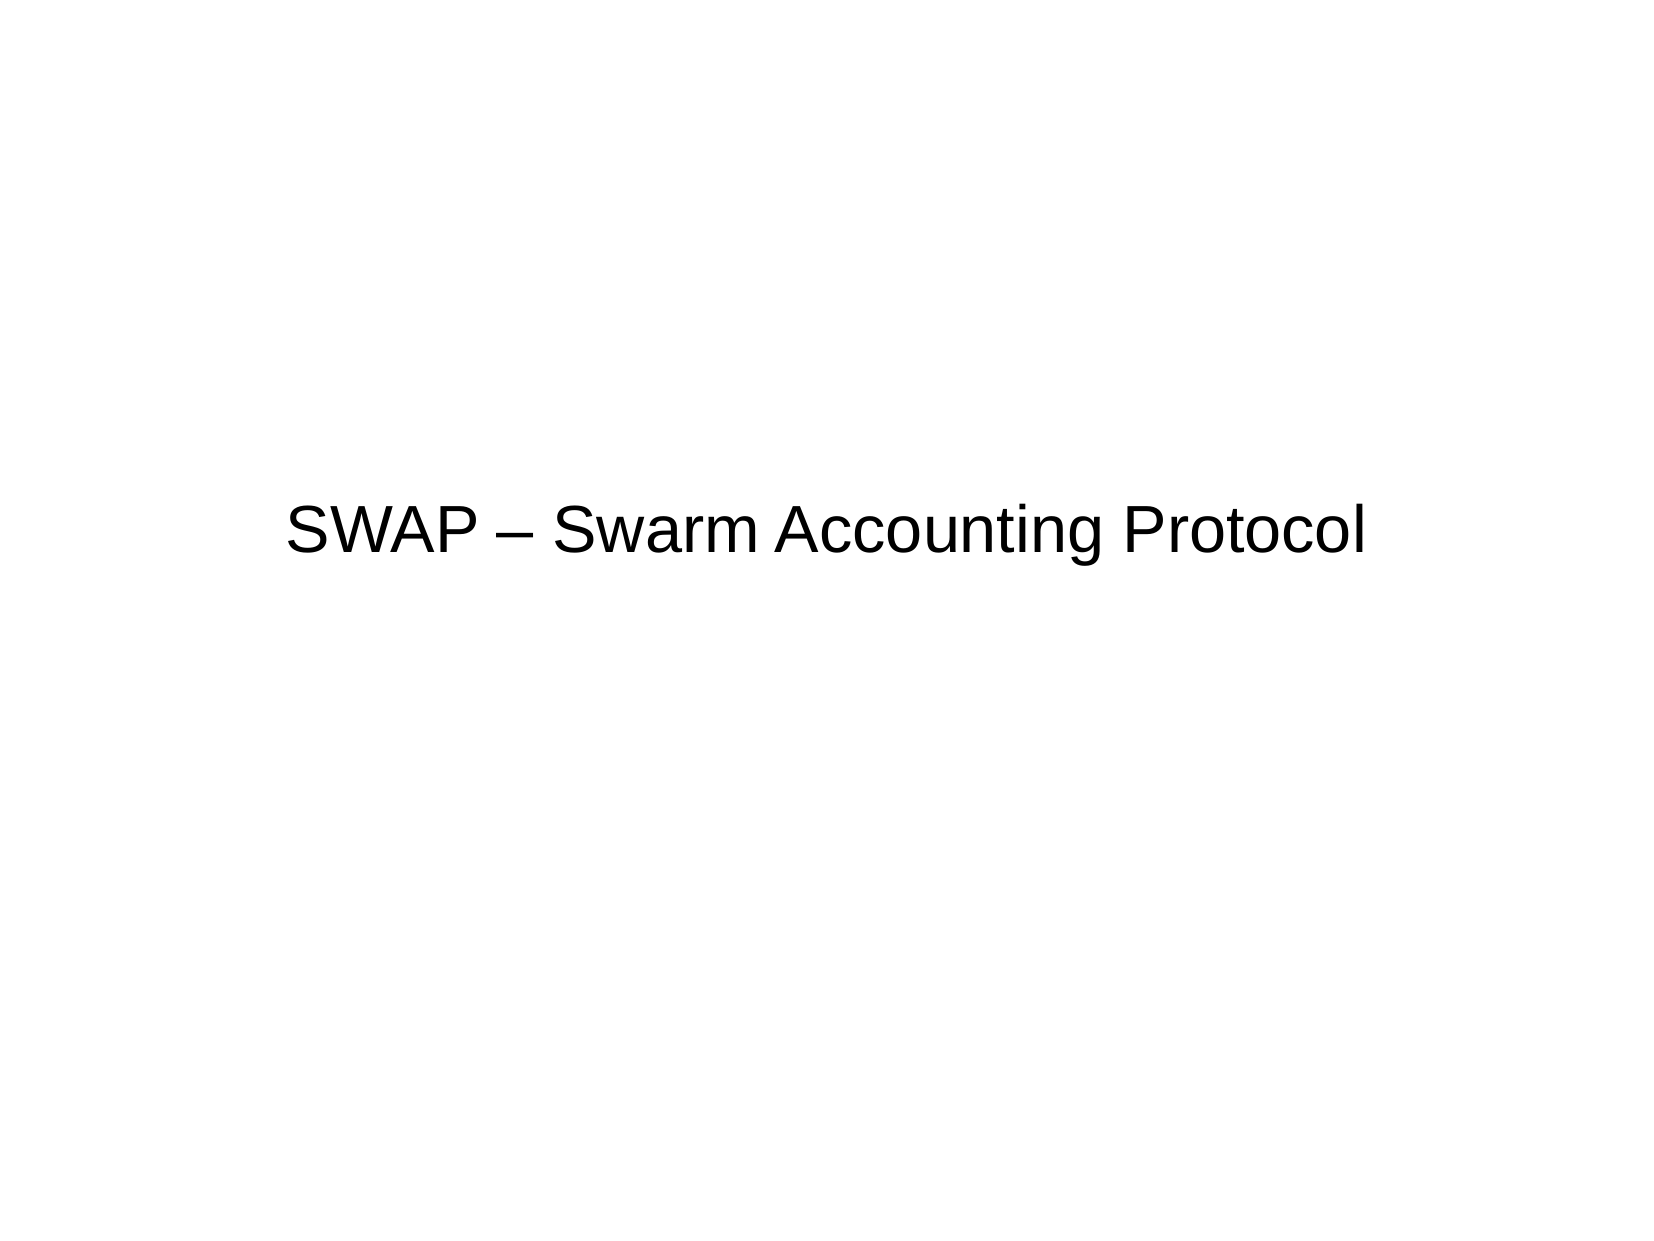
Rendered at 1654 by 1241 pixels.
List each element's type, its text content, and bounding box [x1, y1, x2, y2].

subtitle SWAP – Swarm Accounting Protocol [82, 49, 1571, 1010]
